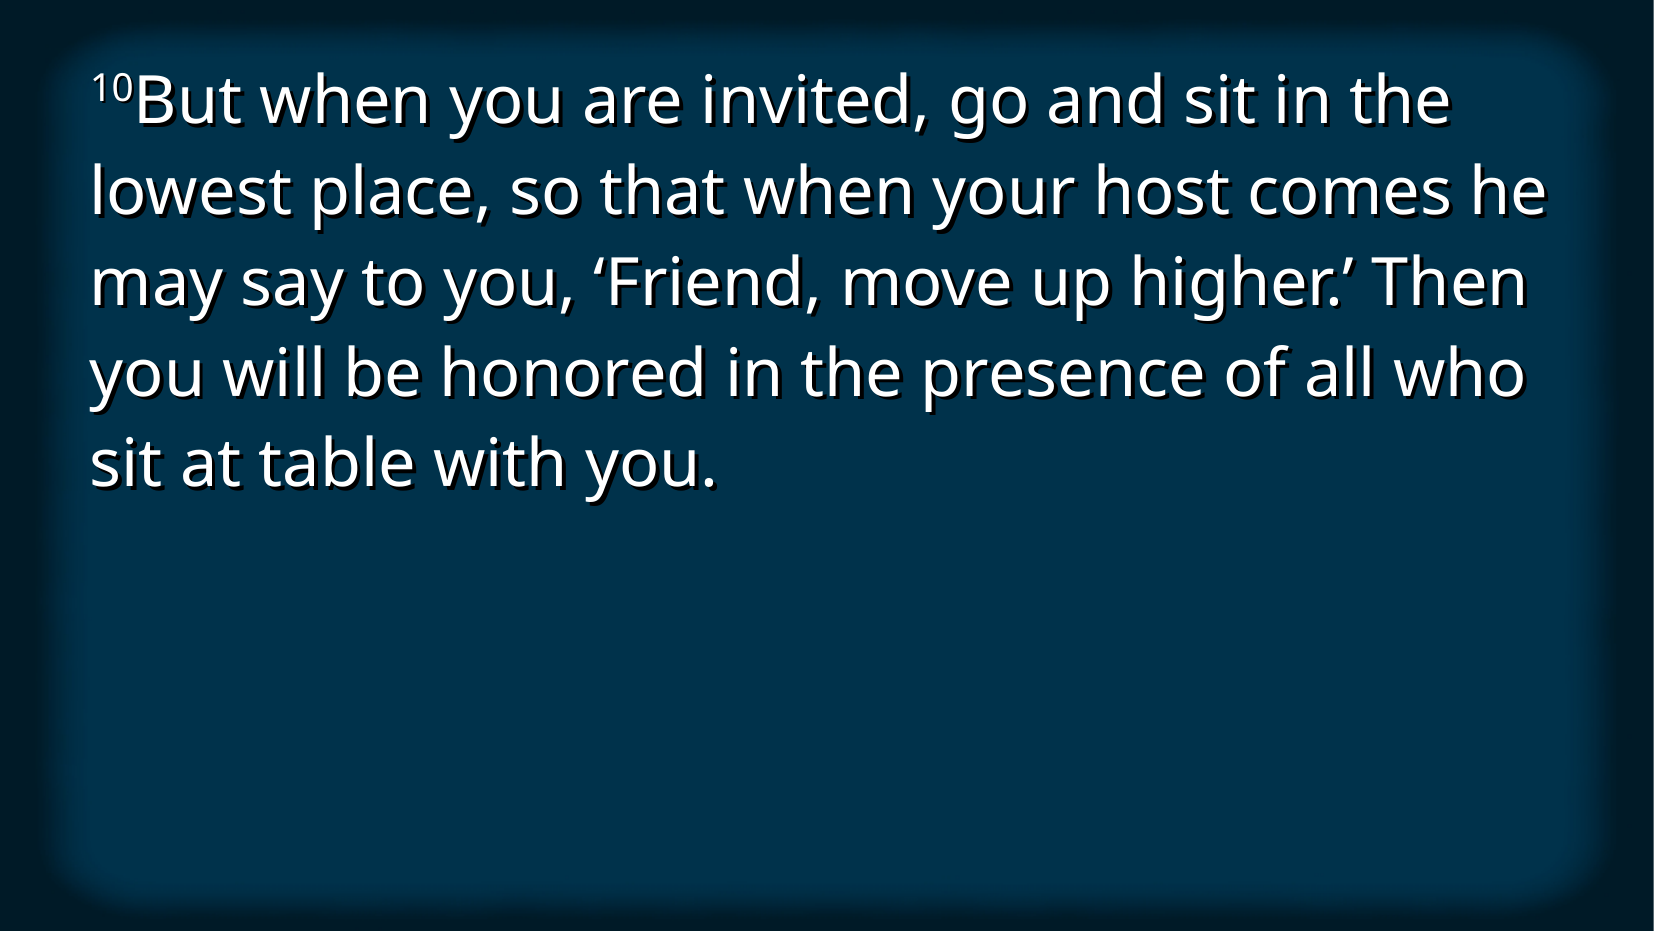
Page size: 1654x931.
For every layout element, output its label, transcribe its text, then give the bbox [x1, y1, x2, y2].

text_box 10But when you are invited, go and sit in the lowest place, so that when your host comes he may say to you, ‘Friend, move up higher.’ Then you will be honored in the presence of all who sit at table with you. [75, 45, 1576, 511]
picture [0, 0, 1654, 931]
